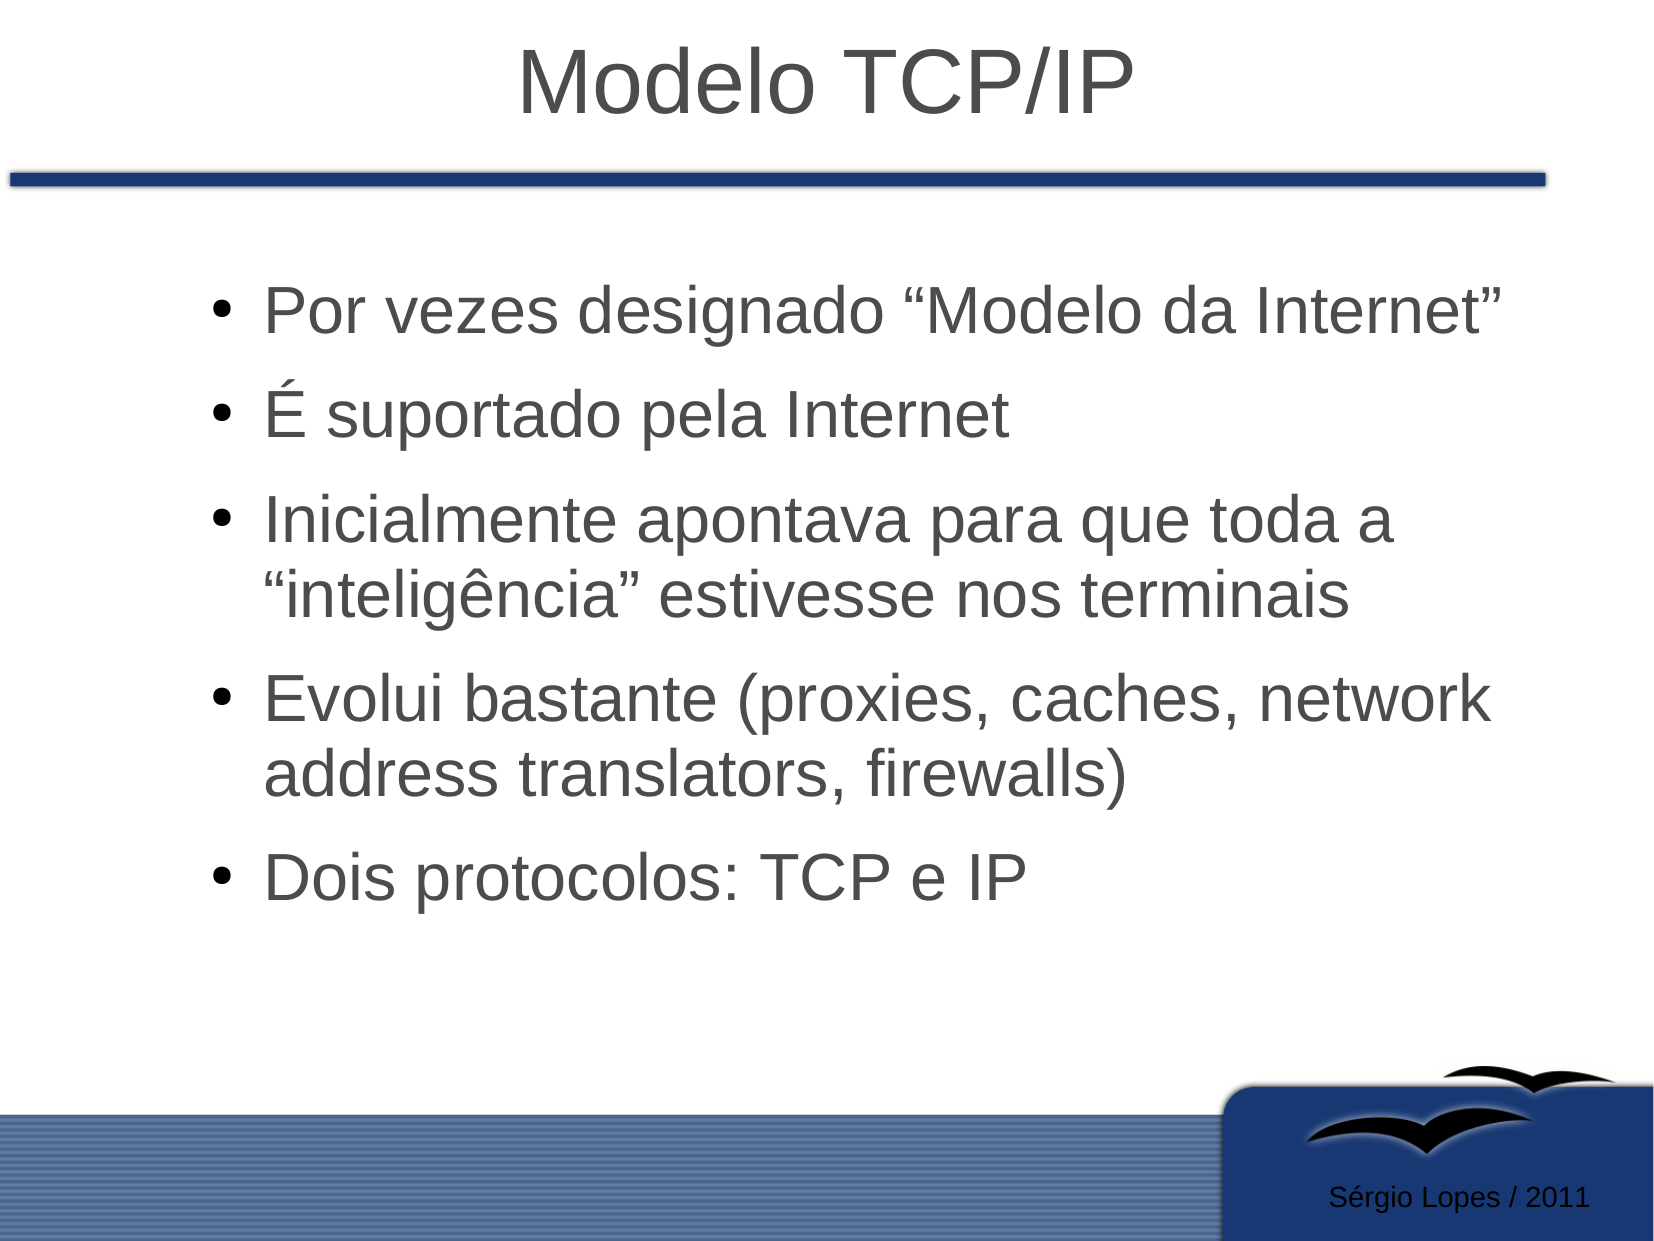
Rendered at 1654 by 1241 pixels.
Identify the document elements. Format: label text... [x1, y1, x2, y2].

title Modelo TCP/IP [121, 0, 1534, 164]
list Por vezes designado “Modelo da Internet” É suportado pela Internet Inicialmente apontava para que toda a “inteligência” estivesse nos terminais Evolui bastante (proxies, caches, network address translators, firewalls) Dois protocolos: TCP e IP [121, 273, 1534, 1056]
picture [0, 0, 1654, 1241]
text_box Sérgio Lopes / 2011 [1328, 1181, 1588, 1214]
